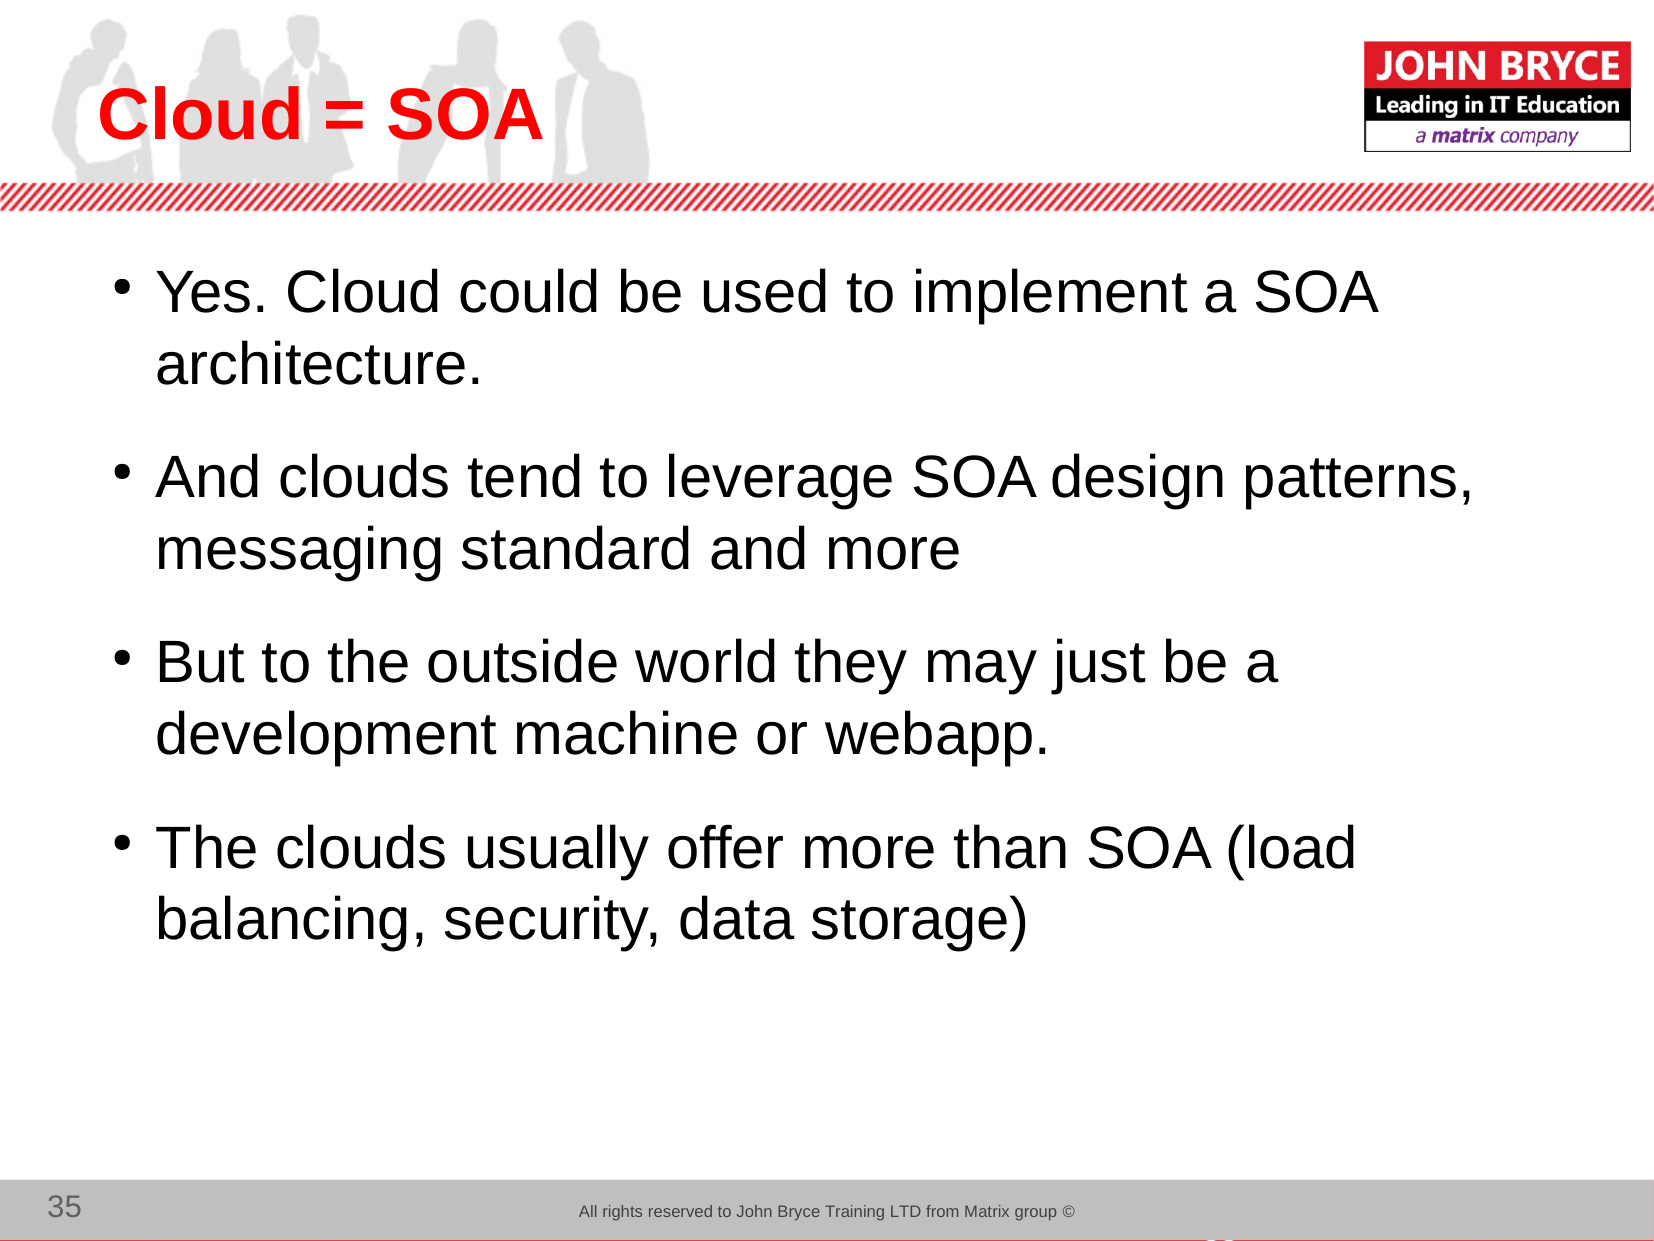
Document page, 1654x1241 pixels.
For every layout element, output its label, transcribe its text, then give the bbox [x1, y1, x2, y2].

picture [0, 0, 1654, 1179]
title Cloud = SOA [82, 7, 1571, 215]
list Yes. Cloud could be used to implement a SOA architecture. And clouds tend to leverage SOA design patterns, messaging standard and more But to the outside world they may just be a development machine or webapp. The clouds usually offer more than SOA (load balancing, security, data storage) [82, 245, 1538, 965]
